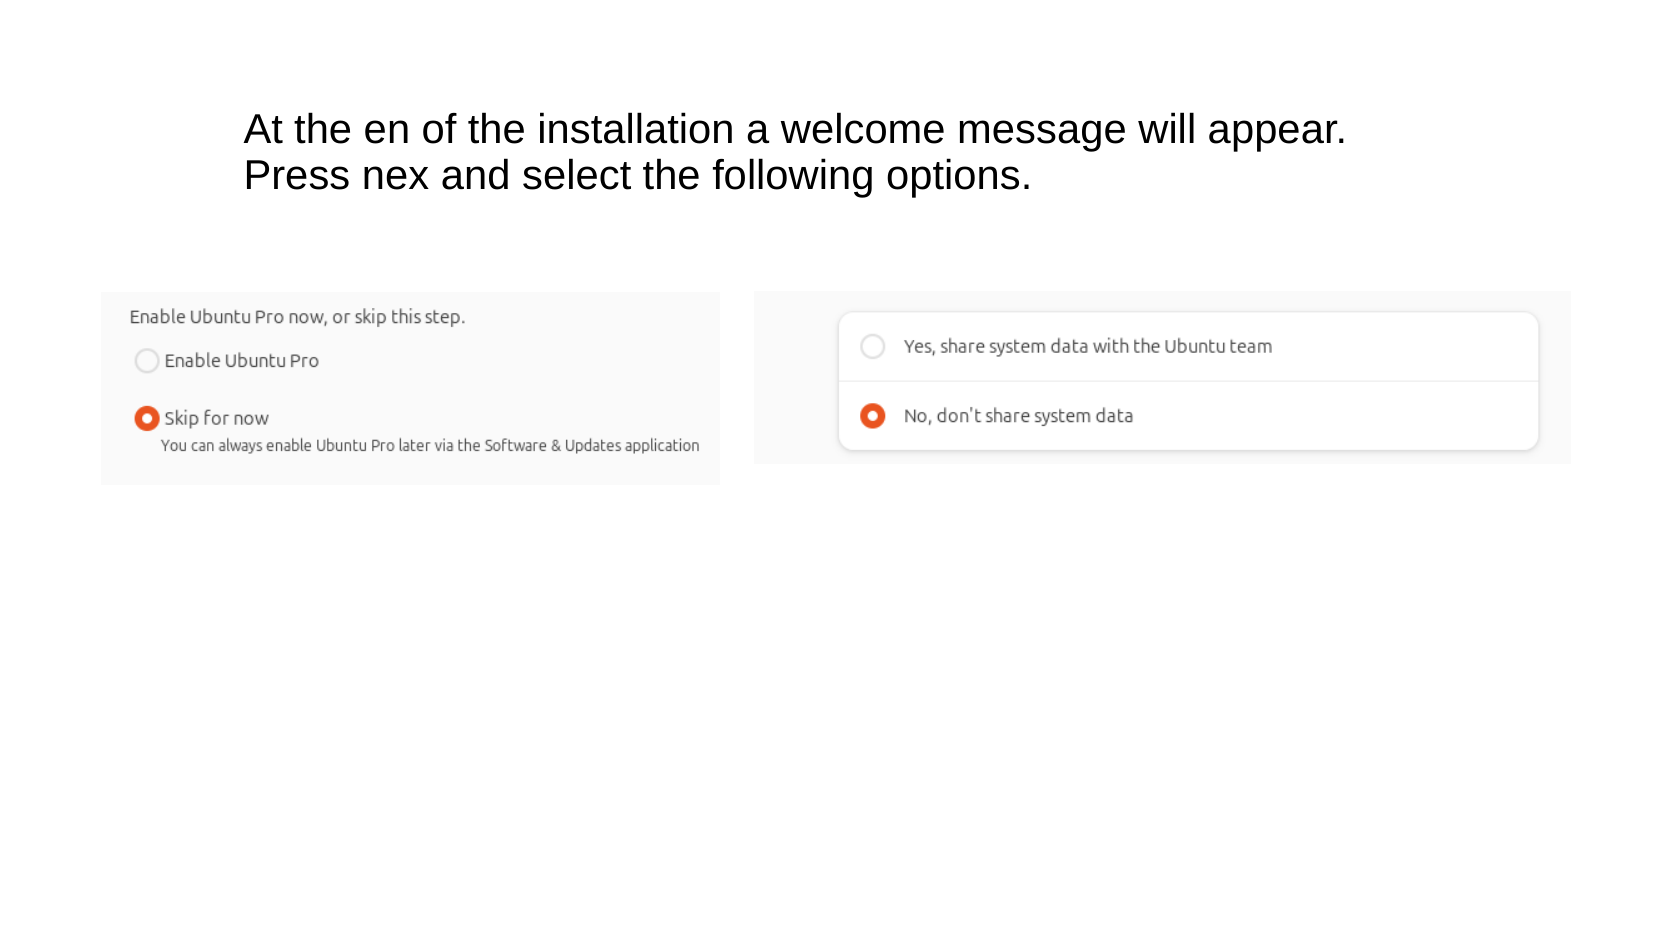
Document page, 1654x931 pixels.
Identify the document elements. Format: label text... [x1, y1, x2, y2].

picture [101, 292, 721, 485]
picture [754, 299, 1571, 464]
text_box At the en of the installation a welcome message will appear. Press nex and select the following options. [228, 98, 1582, 299]
